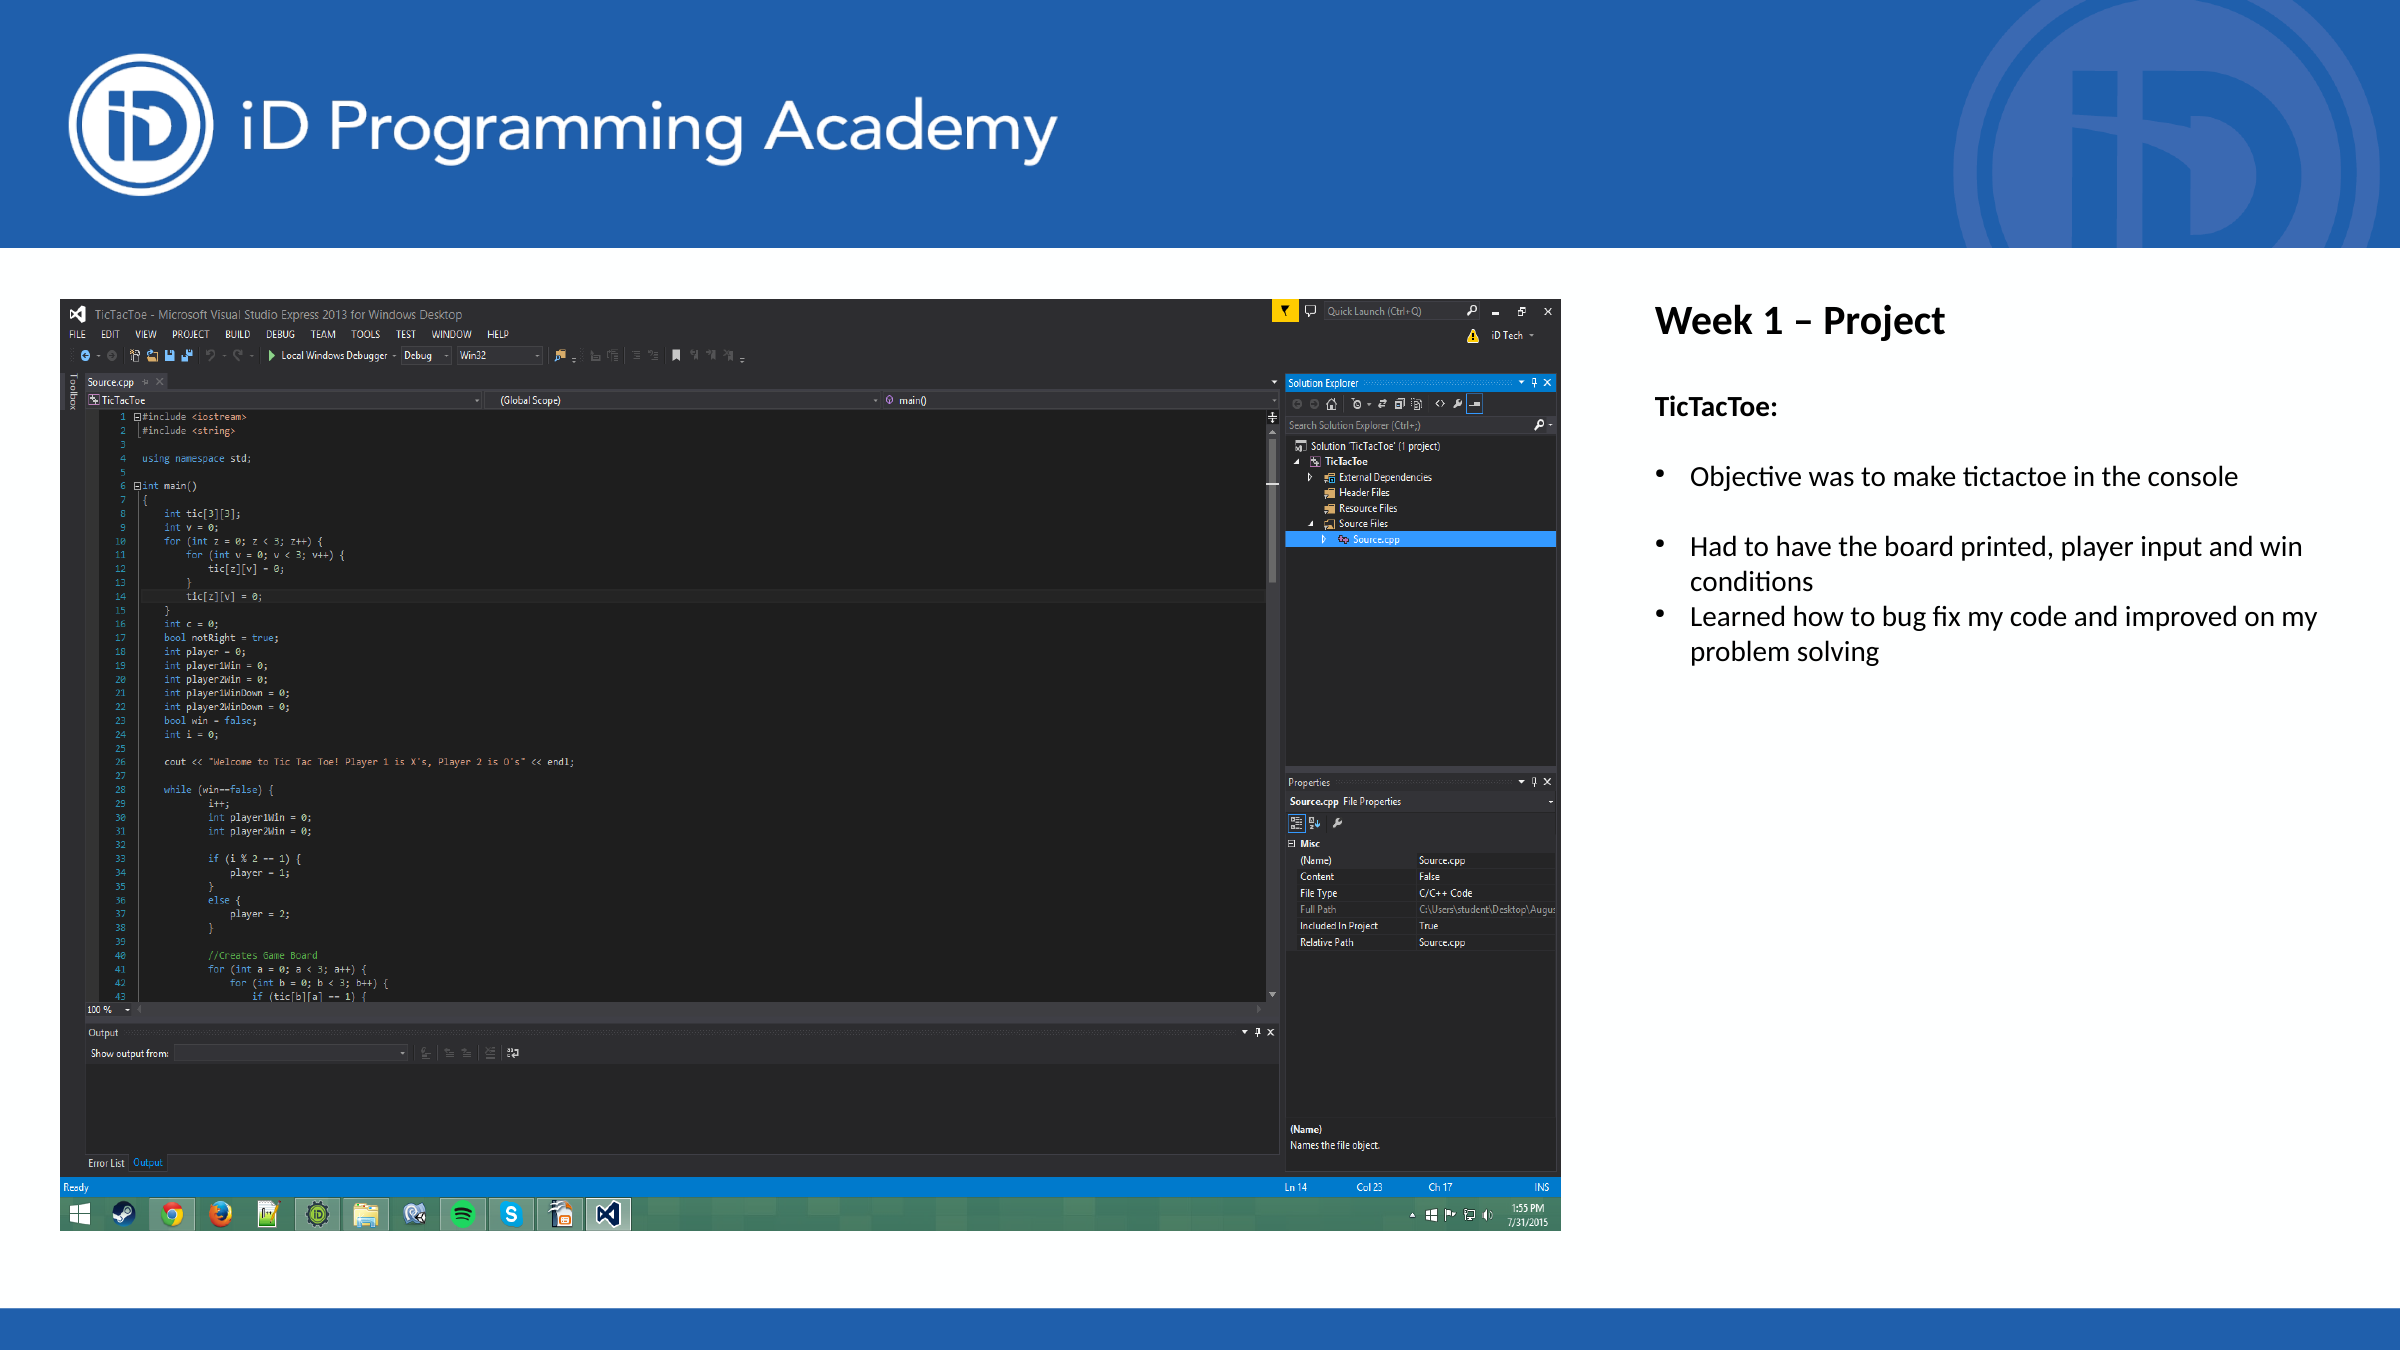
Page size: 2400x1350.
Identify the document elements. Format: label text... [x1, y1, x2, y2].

picture [0, 0, 2400, 1350]
text_box Week 1 – Project TicTacToe: Objective was to make tictactoe in the console Had to have the board printed, player input and win conditions Learned how to bug fix my code and improved on my problem solving [1640, 285, 2360, 710]
